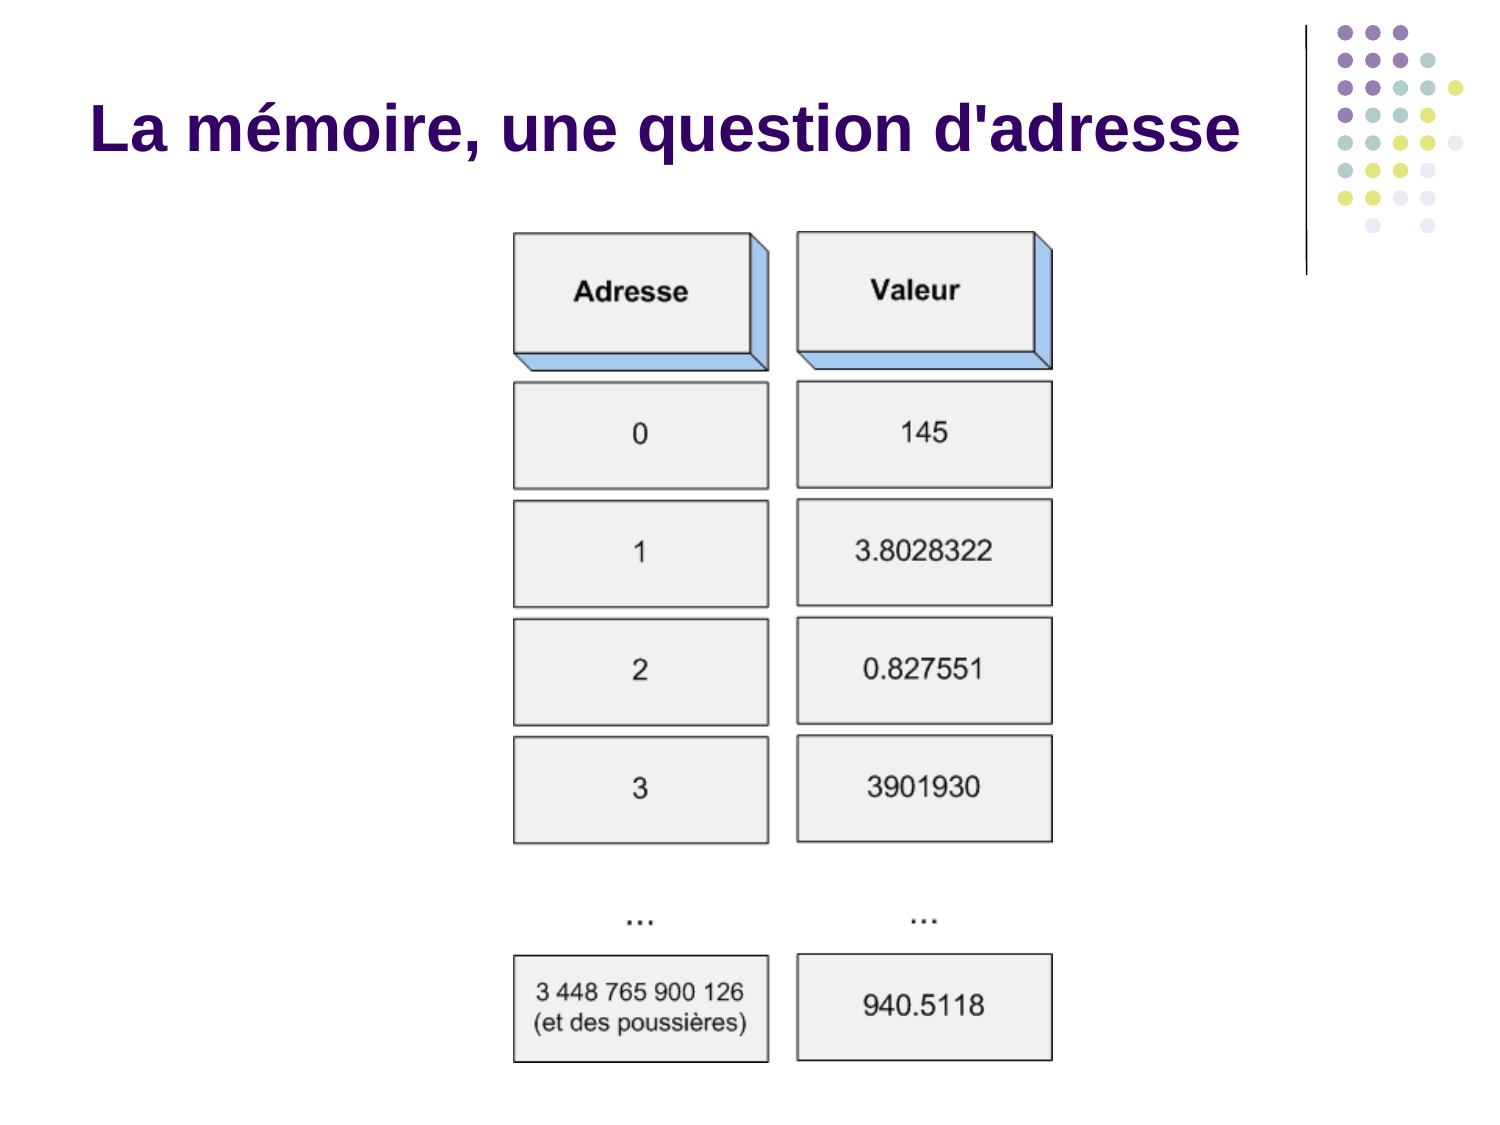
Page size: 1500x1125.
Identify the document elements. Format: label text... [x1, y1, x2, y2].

title La mémoire, une question d'adresse [74, 20, 1313, 173]
picture [513, 231, 1053, 1064]
